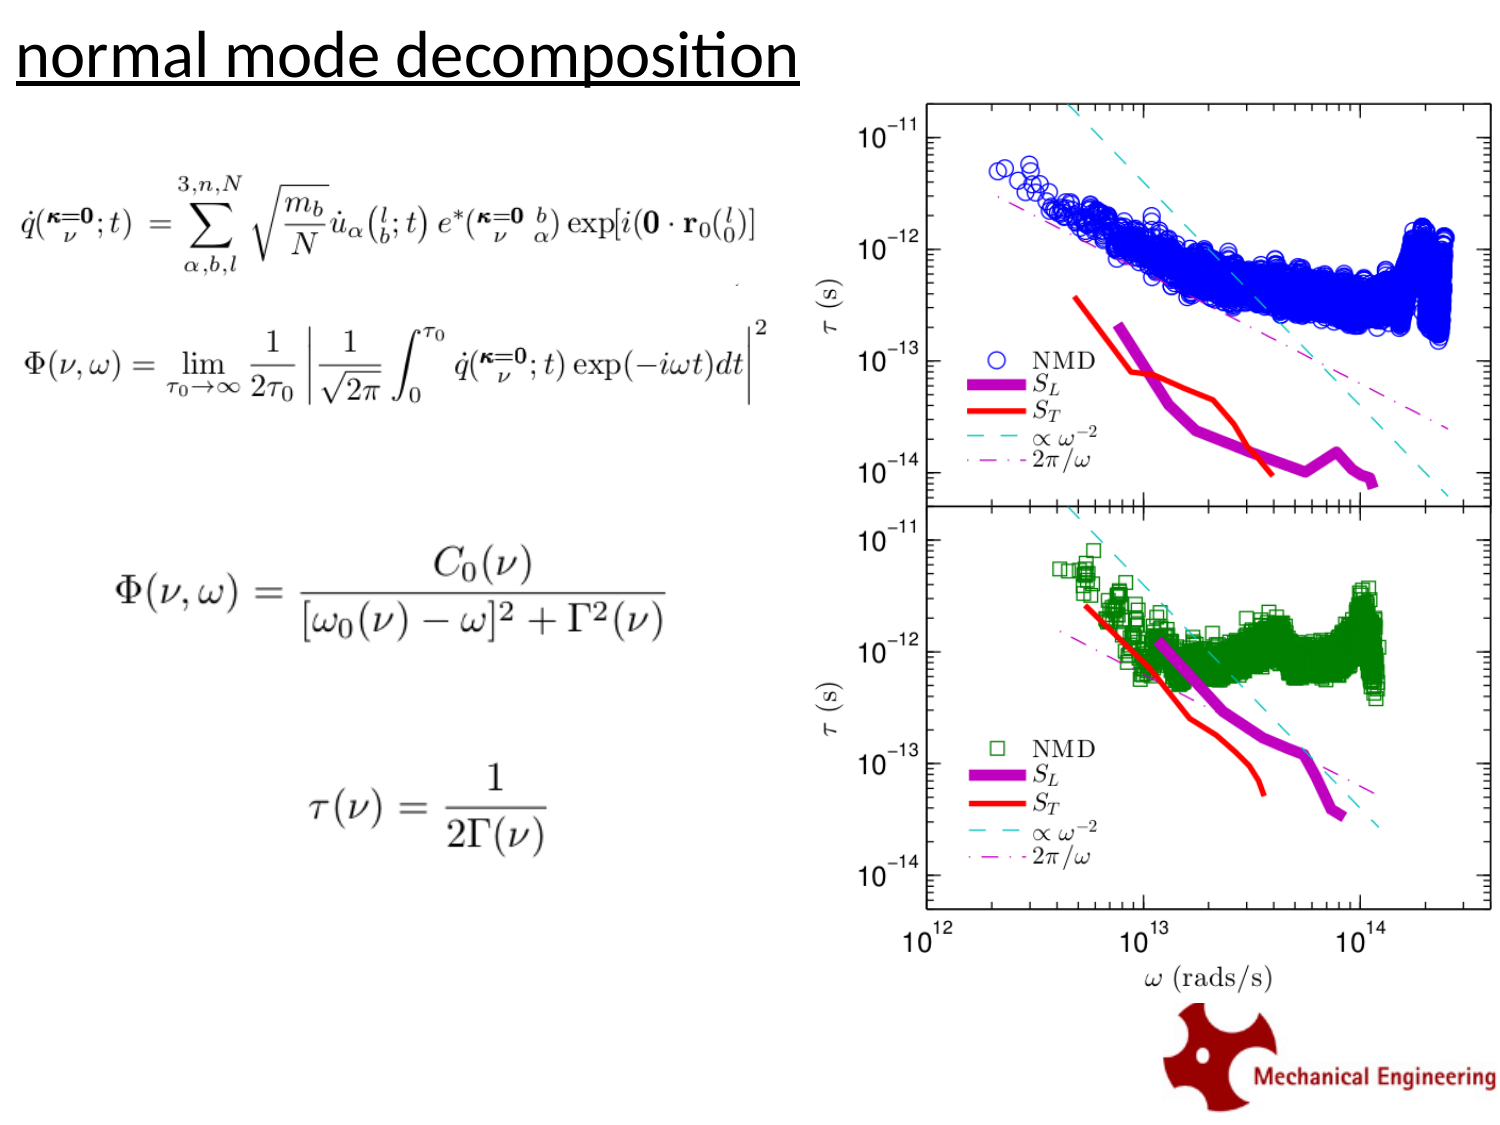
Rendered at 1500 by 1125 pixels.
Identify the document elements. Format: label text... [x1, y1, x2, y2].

picture [6, 158, 757, 287]
picture [16, 295, 767, 406]
picture [283, 726, 564, 877]
picture [97, 514, 672, 674]
title normal mode decomposition [0, 0, 1351, 145]
picture [800, 74, 1500, 1113]
